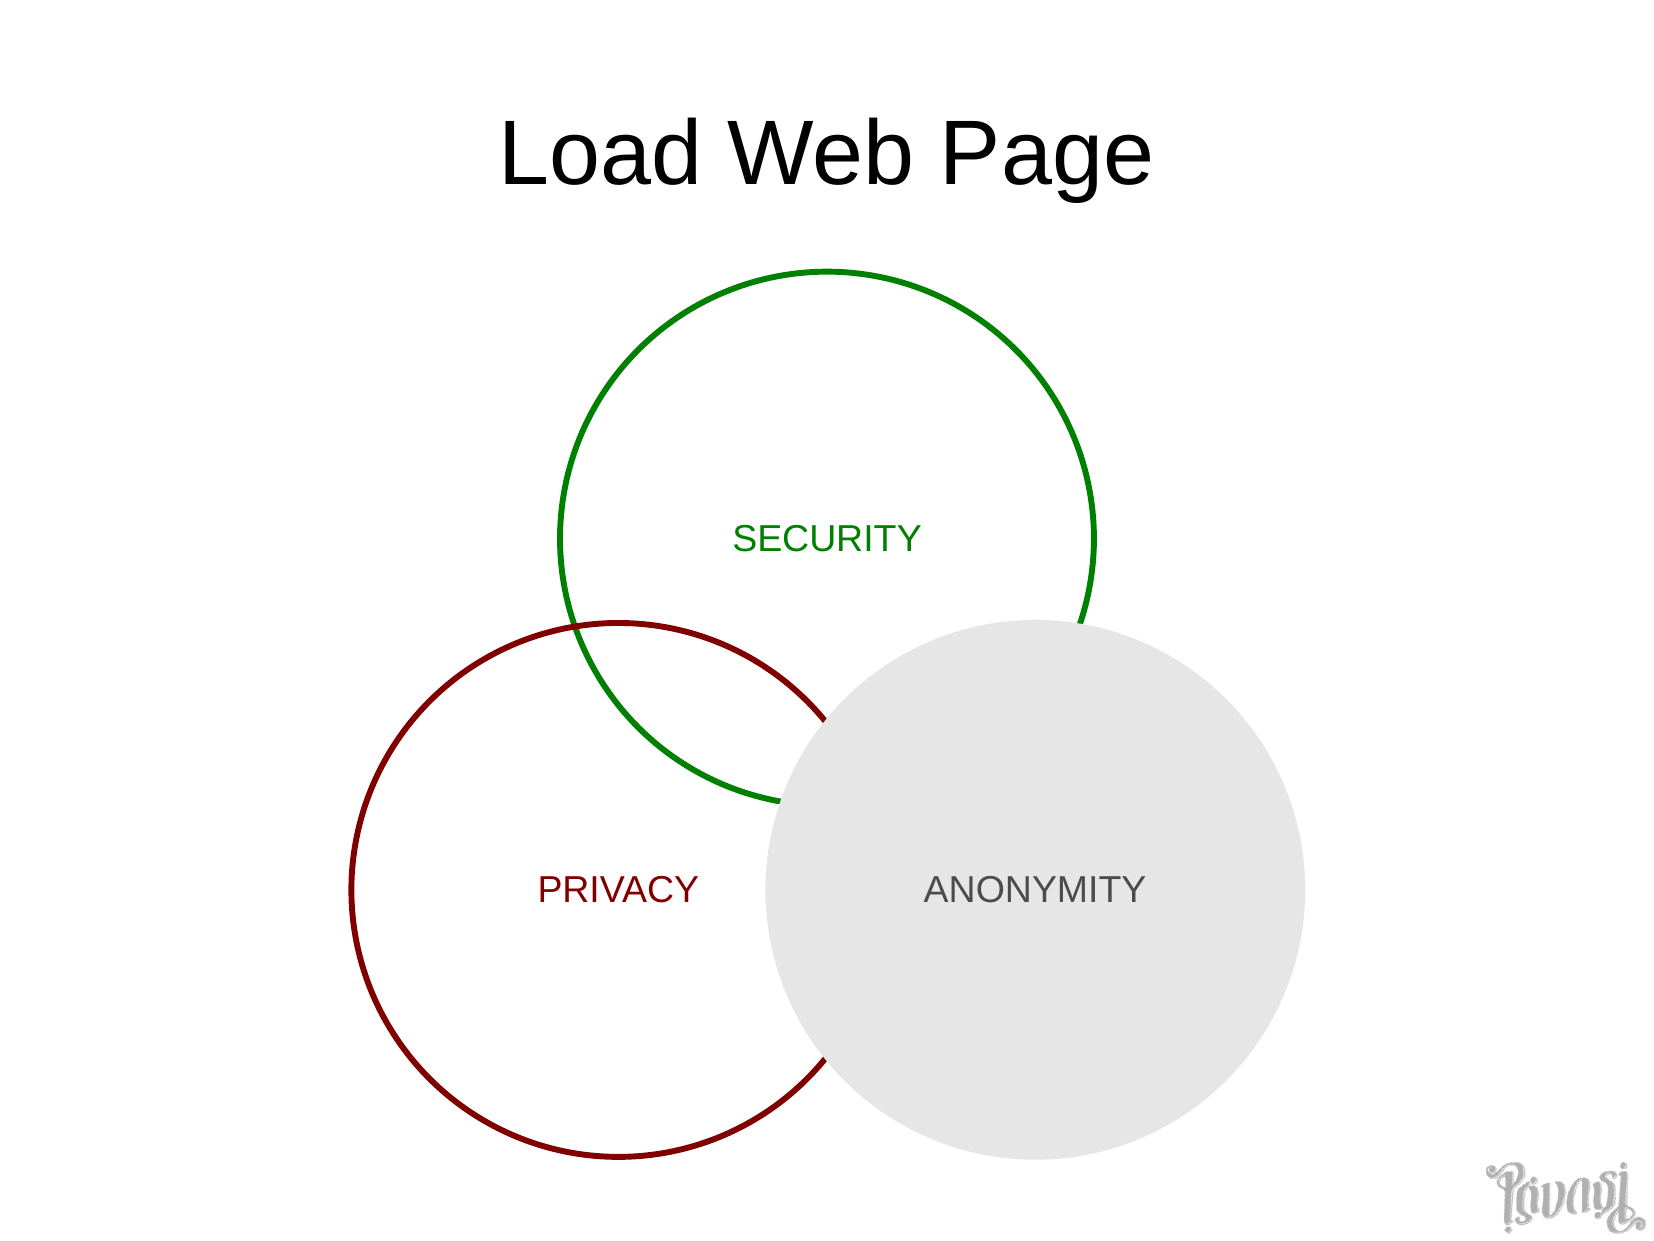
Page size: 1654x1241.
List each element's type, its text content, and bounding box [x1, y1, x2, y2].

title Load Web Page [82, 49, 1571, 257]
text_box PRIVACY [351, 622, 827, 1157]
text_box ANONYMITY [768, 622, 1303, 1157]
picture [1484, 1147, 1648, 1241]
text_box SECURITY [560, 271, 1094, 722]
